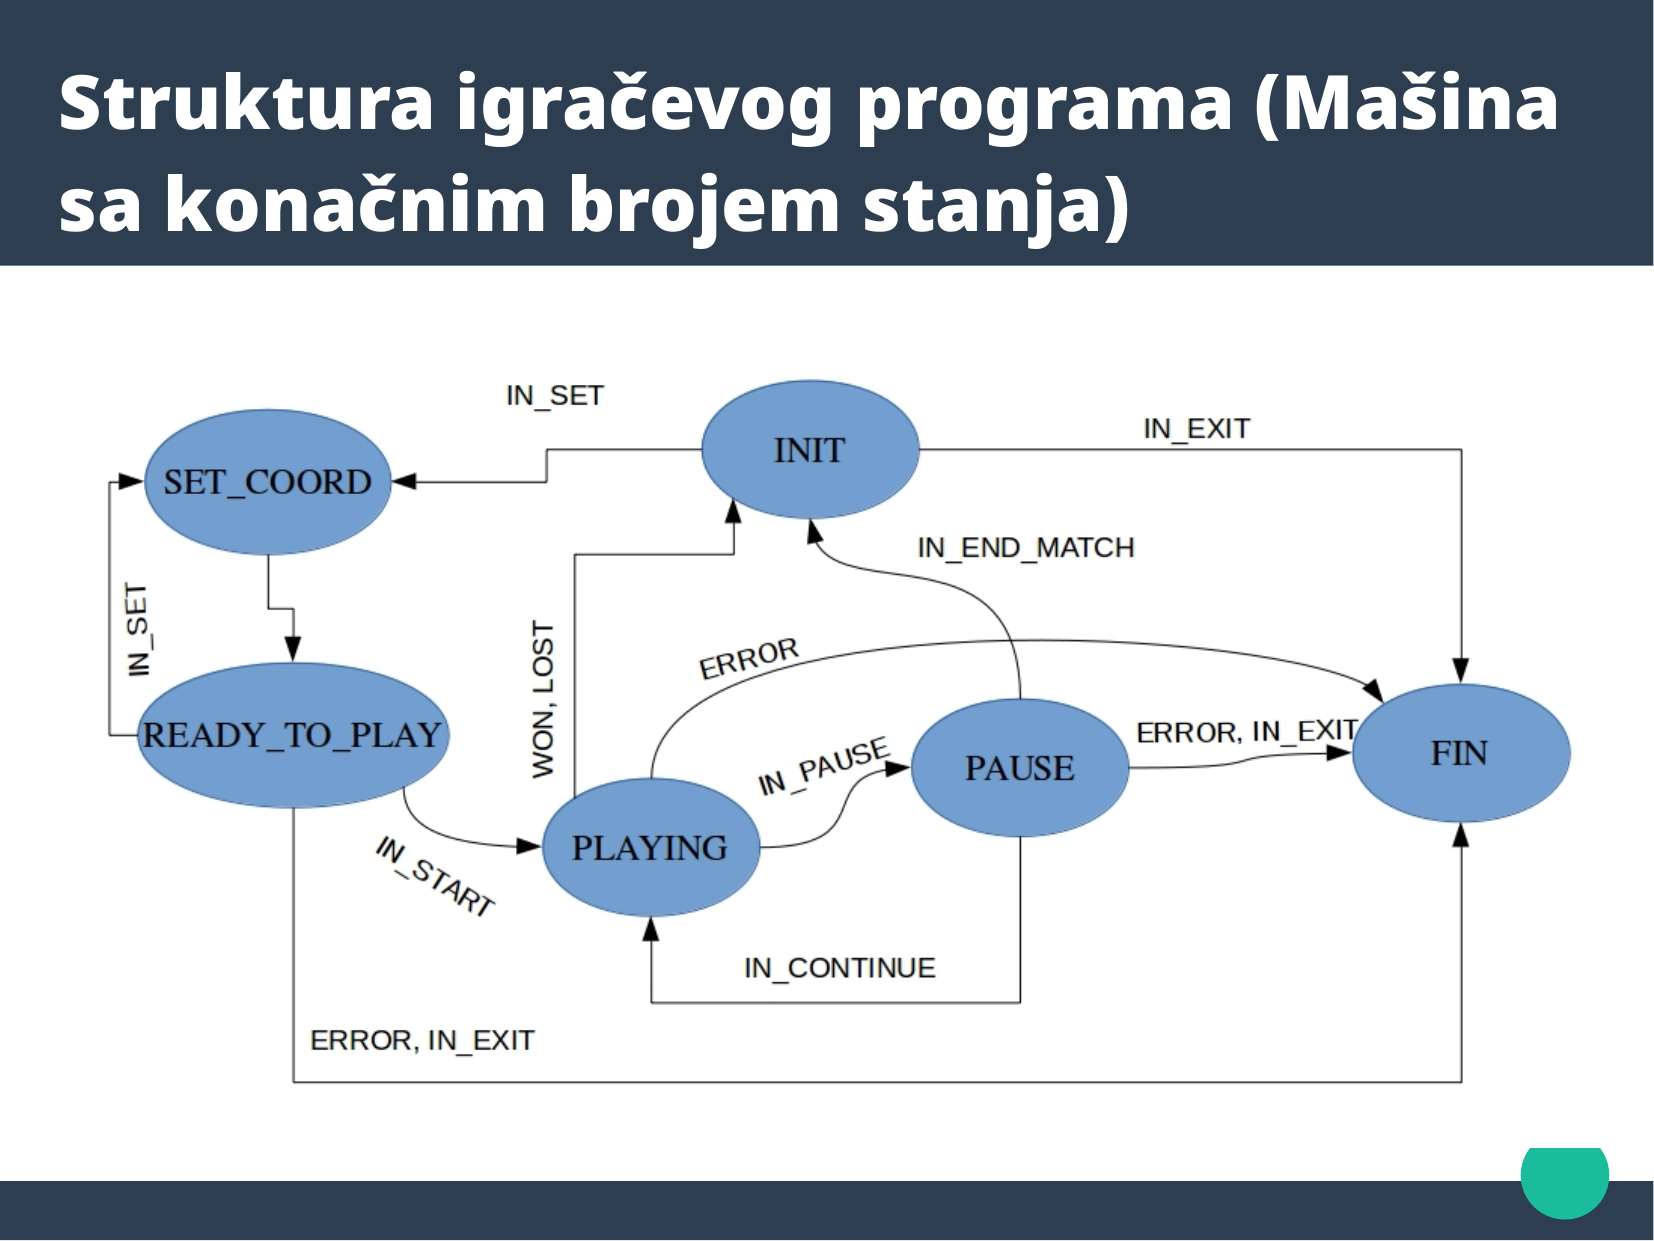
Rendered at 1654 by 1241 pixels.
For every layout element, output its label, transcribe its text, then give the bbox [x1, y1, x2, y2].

picture [30, 280, 1621, 1148]
title Struktura igračevog programa (Mašina sa konačnim brojem stanja) [59, 49, 1595, 207]
